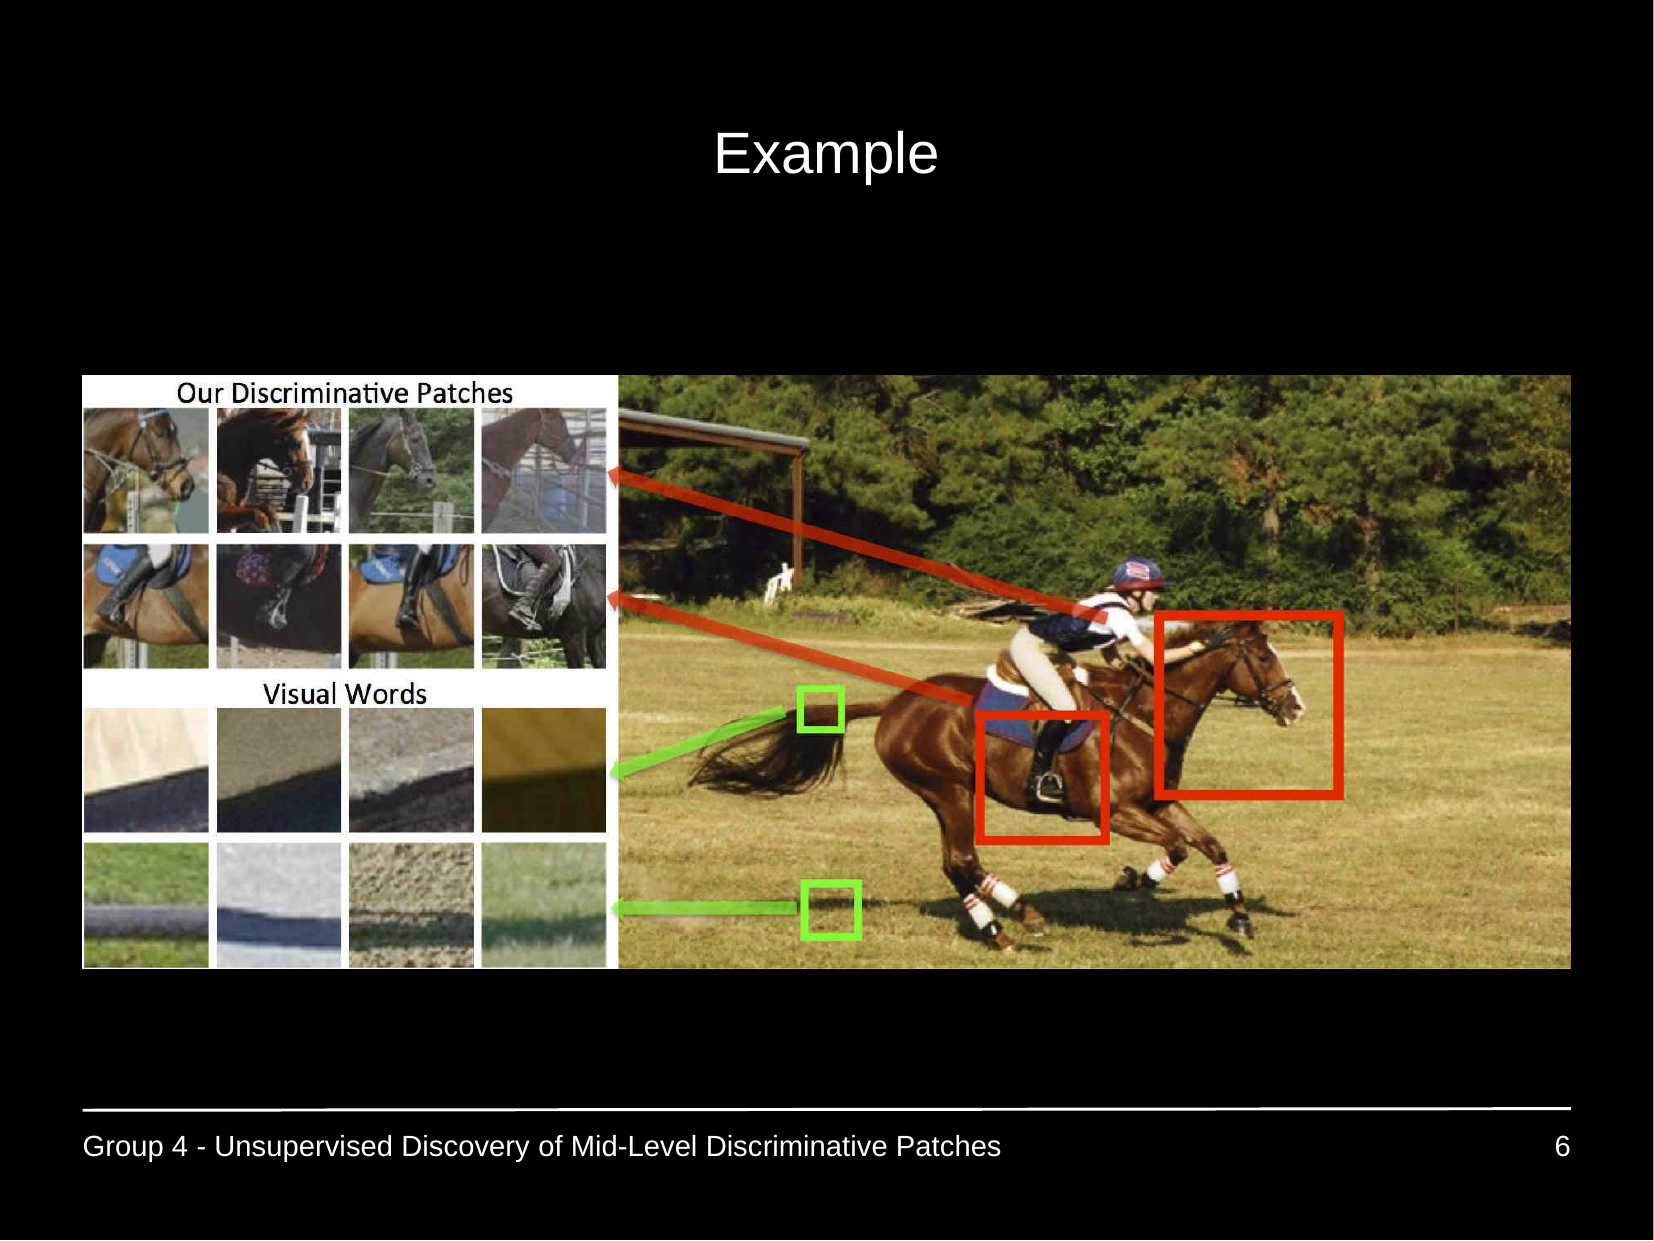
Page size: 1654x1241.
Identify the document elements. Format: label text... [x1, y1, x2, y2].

picture [82, 375, 1571, 969]
title Example [82, 49, 1571, 257]
